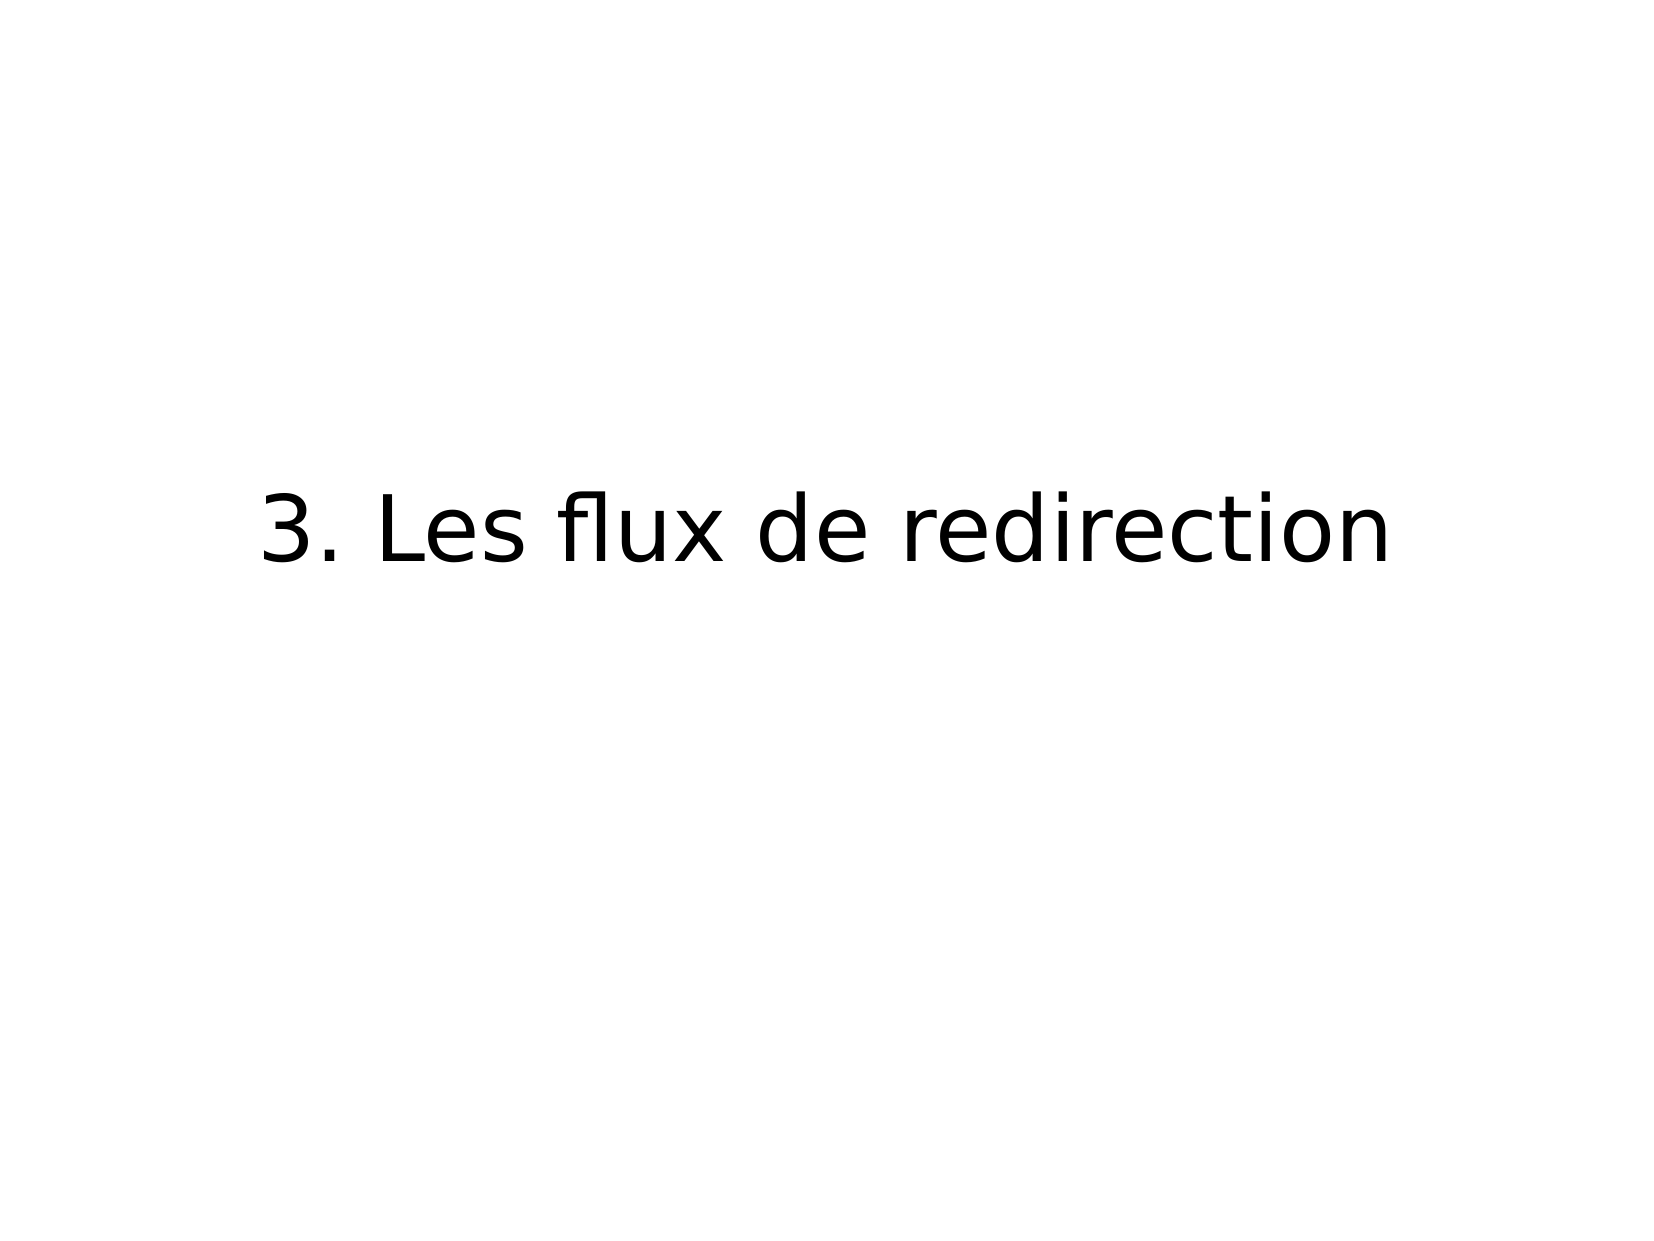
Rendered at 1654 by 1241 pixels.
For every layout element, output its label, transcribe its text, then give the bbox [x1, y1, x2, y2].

subtitle 3. Les flux de redirection [82, 49, 1571, 1010]
